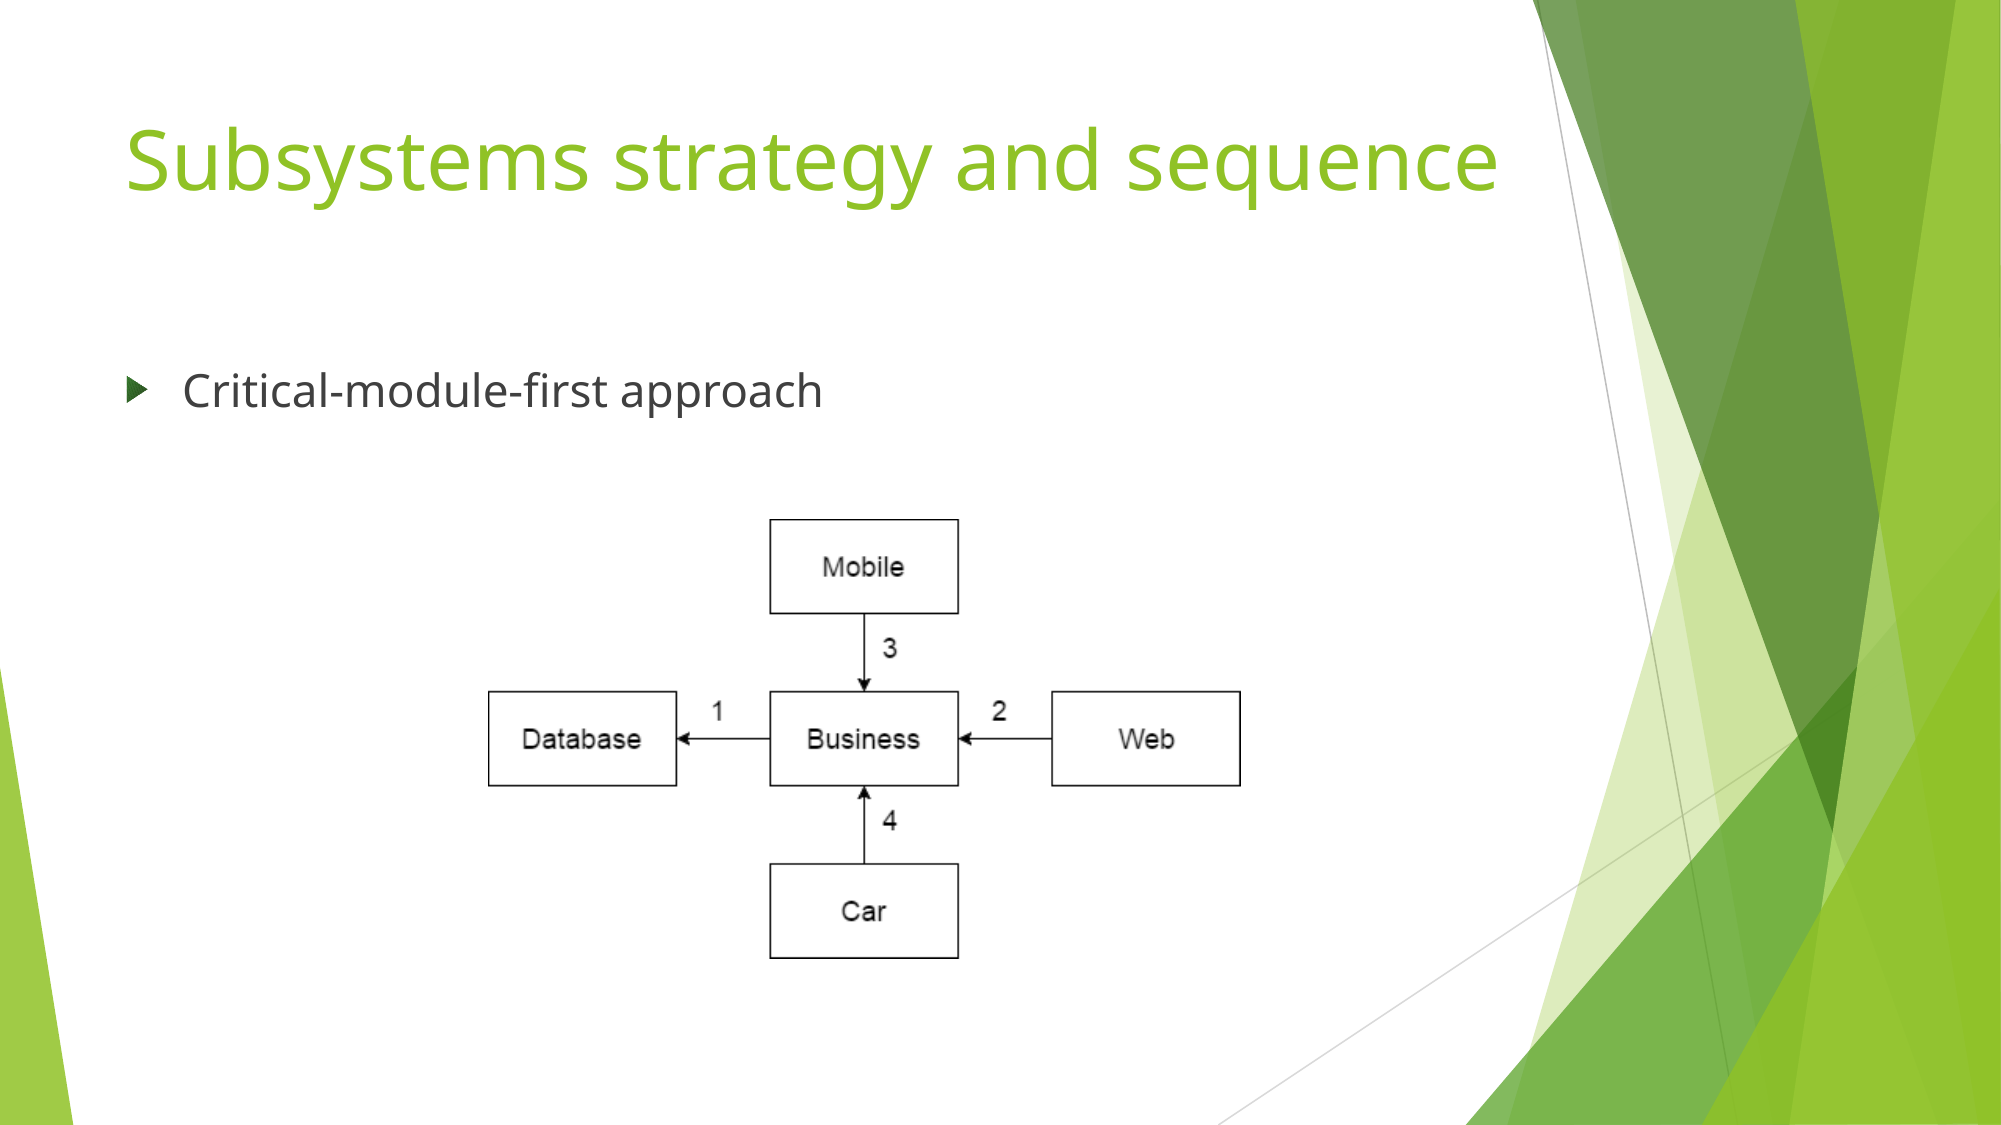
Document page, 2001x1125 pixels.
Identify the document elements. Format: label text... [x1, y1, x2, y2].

picture [488, 519, 1241, 959]
list Critical-module-first approach [111, 354, 1522, 992]
title Subsystems strategy and sequence [111, 99, 1522, 317]
